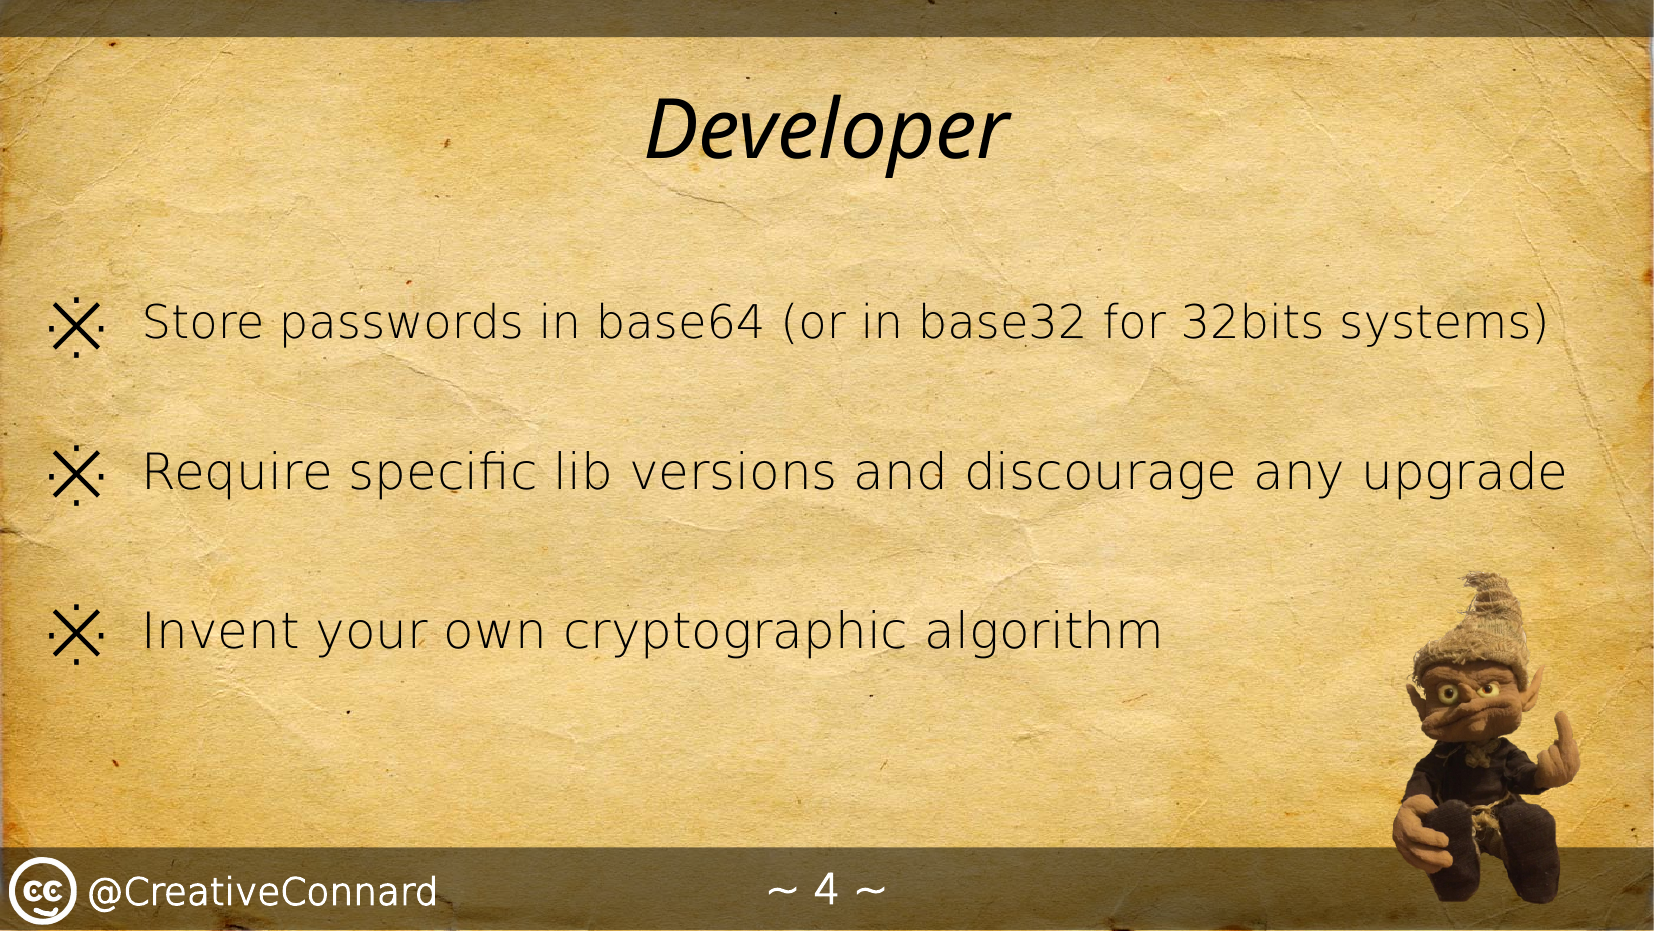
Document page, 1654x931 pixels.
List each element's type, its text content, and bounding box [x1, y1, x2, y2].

text_box ※ [23, 265, 131, 388]
text_box Invent your own cryptographic algorithm [141, 602, 1324, 668]
text_box Require specific lib versions and discourage any upgrade [141, 442, 1618, 508]
text_box ※ [23, 413, 131, 536]
text_box Store passwords in base64 (or in base32 for 32bits systems) [141, 295, 1620, 398]
picture [0, 0, 1654, 931]
title Developer [82, 48, 1571, 205]
text_box ※ [23, 572, 131, 695]
